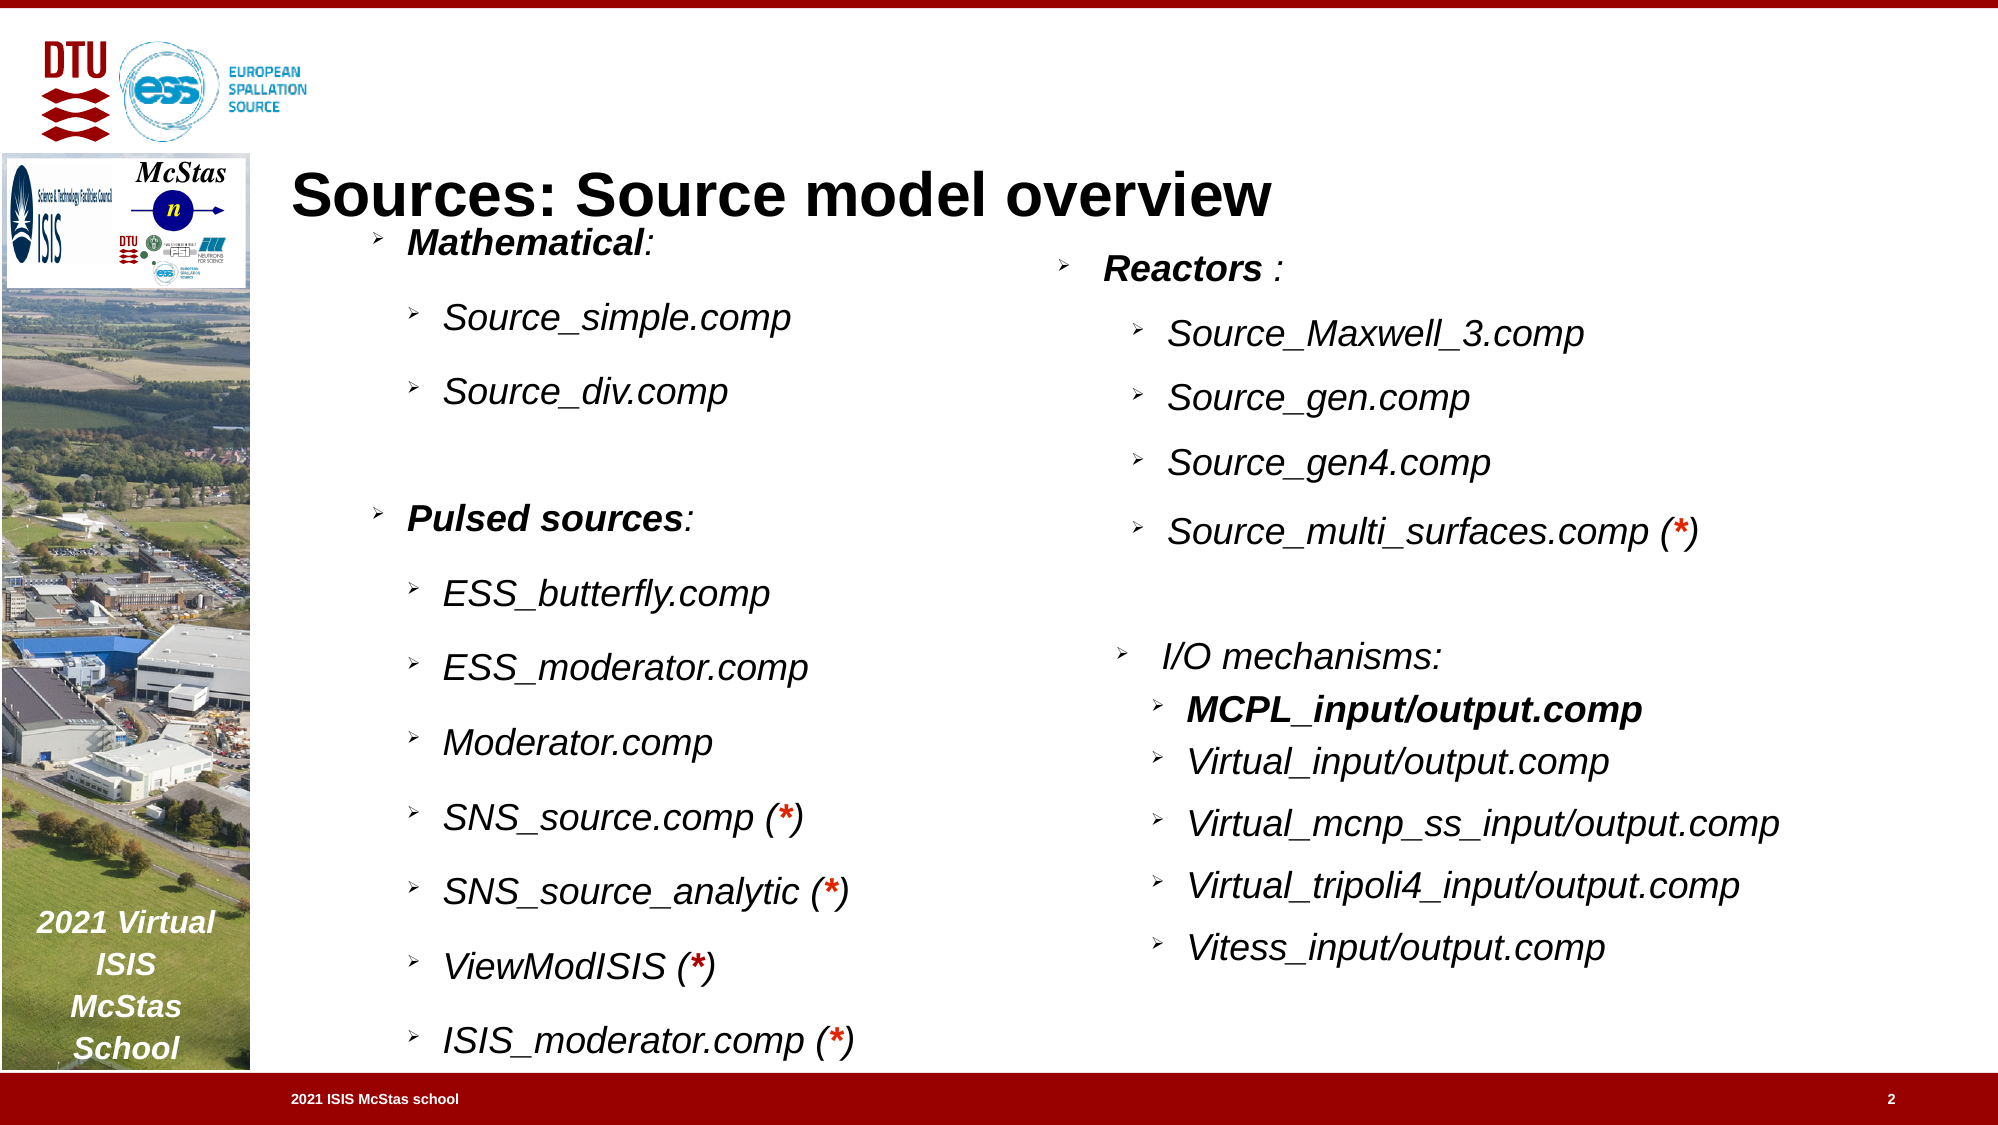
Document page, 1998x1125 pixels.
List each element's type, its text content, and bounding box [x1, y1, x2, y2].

slide_number 20 [1887, 1088, 1909, 1110]
text_box I/O mechanisms: MCPL_input/output.comp Virtual_input/output.comp Virtual_mcnp_ss_input/output.comp Virtual_tripoli4_input/output.comp Vitess_input/output.comp [1115, 636, 1784, 1052]
text_box Mathematical: Source_simple.comp Source_div.comp Pulsed sources: ESS_butterfly.comp ESS_moderator.comp Moderator.comp SNS_source.comp (*) SNS_source_analytic (*) ViewModISIS (*) ISIS_moderator.comp (*) [371, 211, 1080, 827]
picture [2, 153, 250, 1070]
title Sources: Source model overview [291, 69, 1819, 230]
picture [119, 41, 307, 142]
text_box Reactors : Source_Maxwell_3.comp Source_gen.comp Source_gen4.comp Source_multi_surfaces.comp (*) [1080, 247, 1726, 663]
